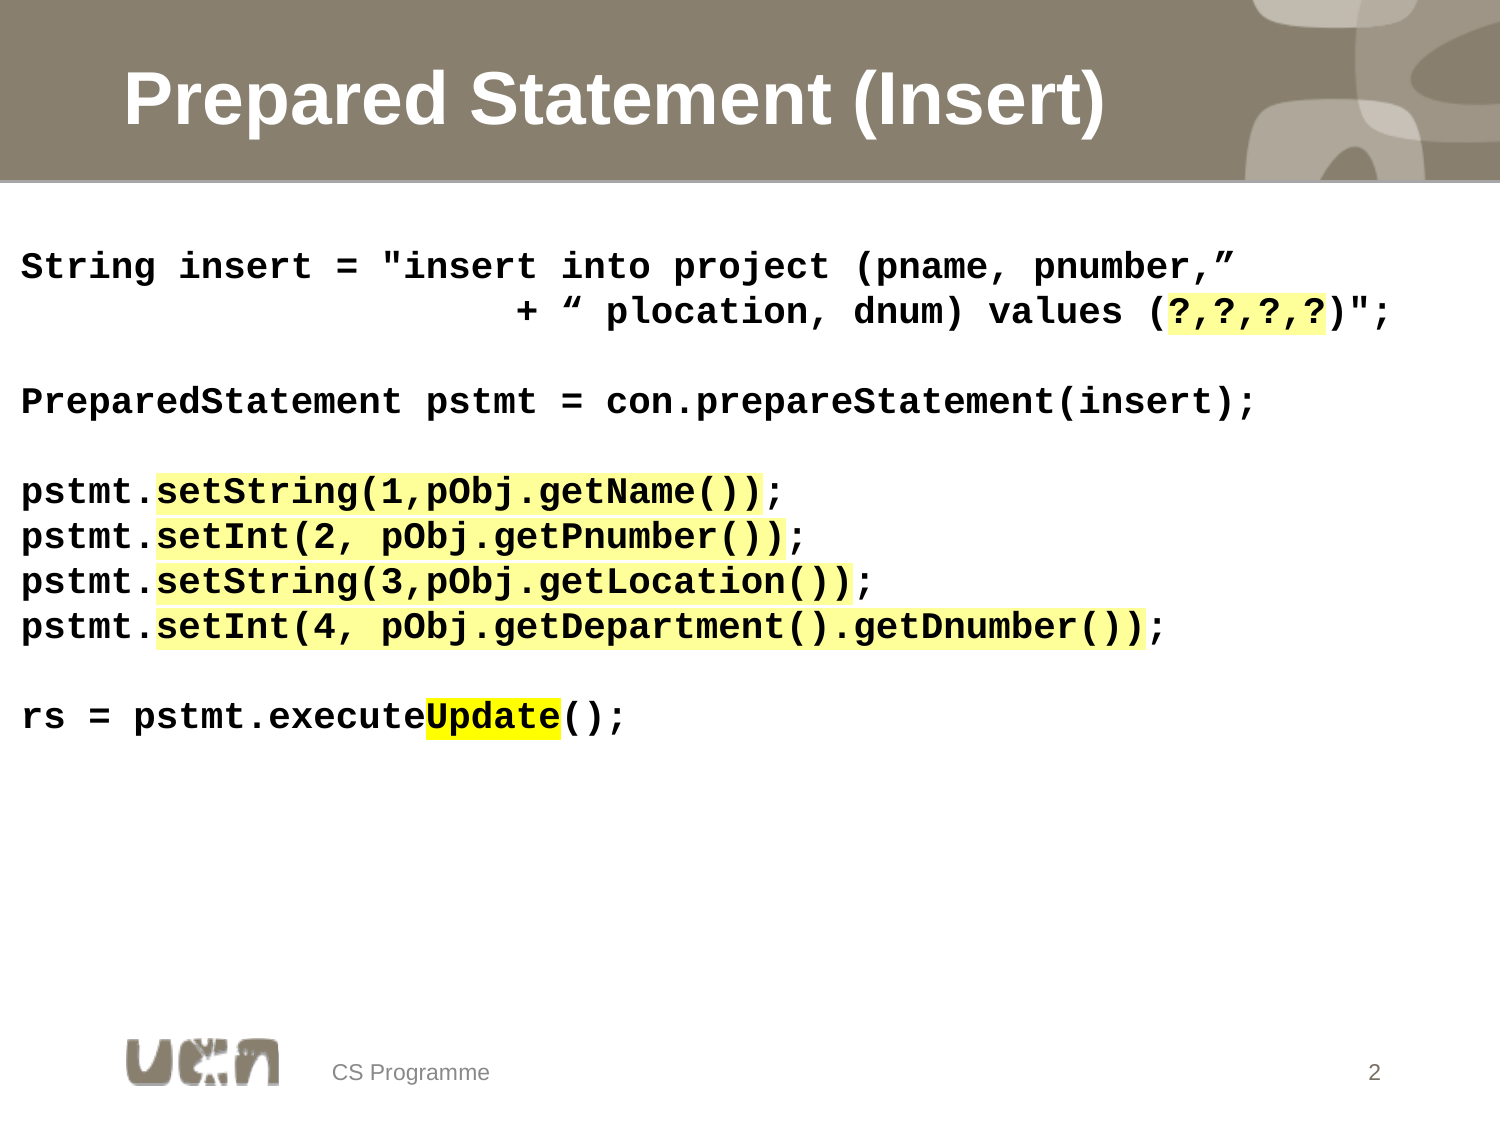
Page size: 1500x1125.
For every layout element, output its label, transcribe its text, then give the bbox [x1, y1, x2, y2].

text_box Prepared Statement (Insert) [108, 41, 1123, 148]
text_box CS Programme [316, 1041, 1233, 1102]
text_box String insert = "insert into project (pname, pnumber,” + “ plocation, dnum) values (?,?,?,?)"; PreparedStatement pstmt = con.prepareStatement(insert); pstmt.setString(1,pObj.getName()); pstmt.setInt(2, pObj.getPnumber()); pstmt.setString(3,pObj.getLocation()); pstmt.setInt(4, pObj.getDepartment().getDnumber()); rs = pstmt.executeUpdate(); [6, 189, 1417, 789]
text_box <number> [1353, 1041, 1454, 1102]
